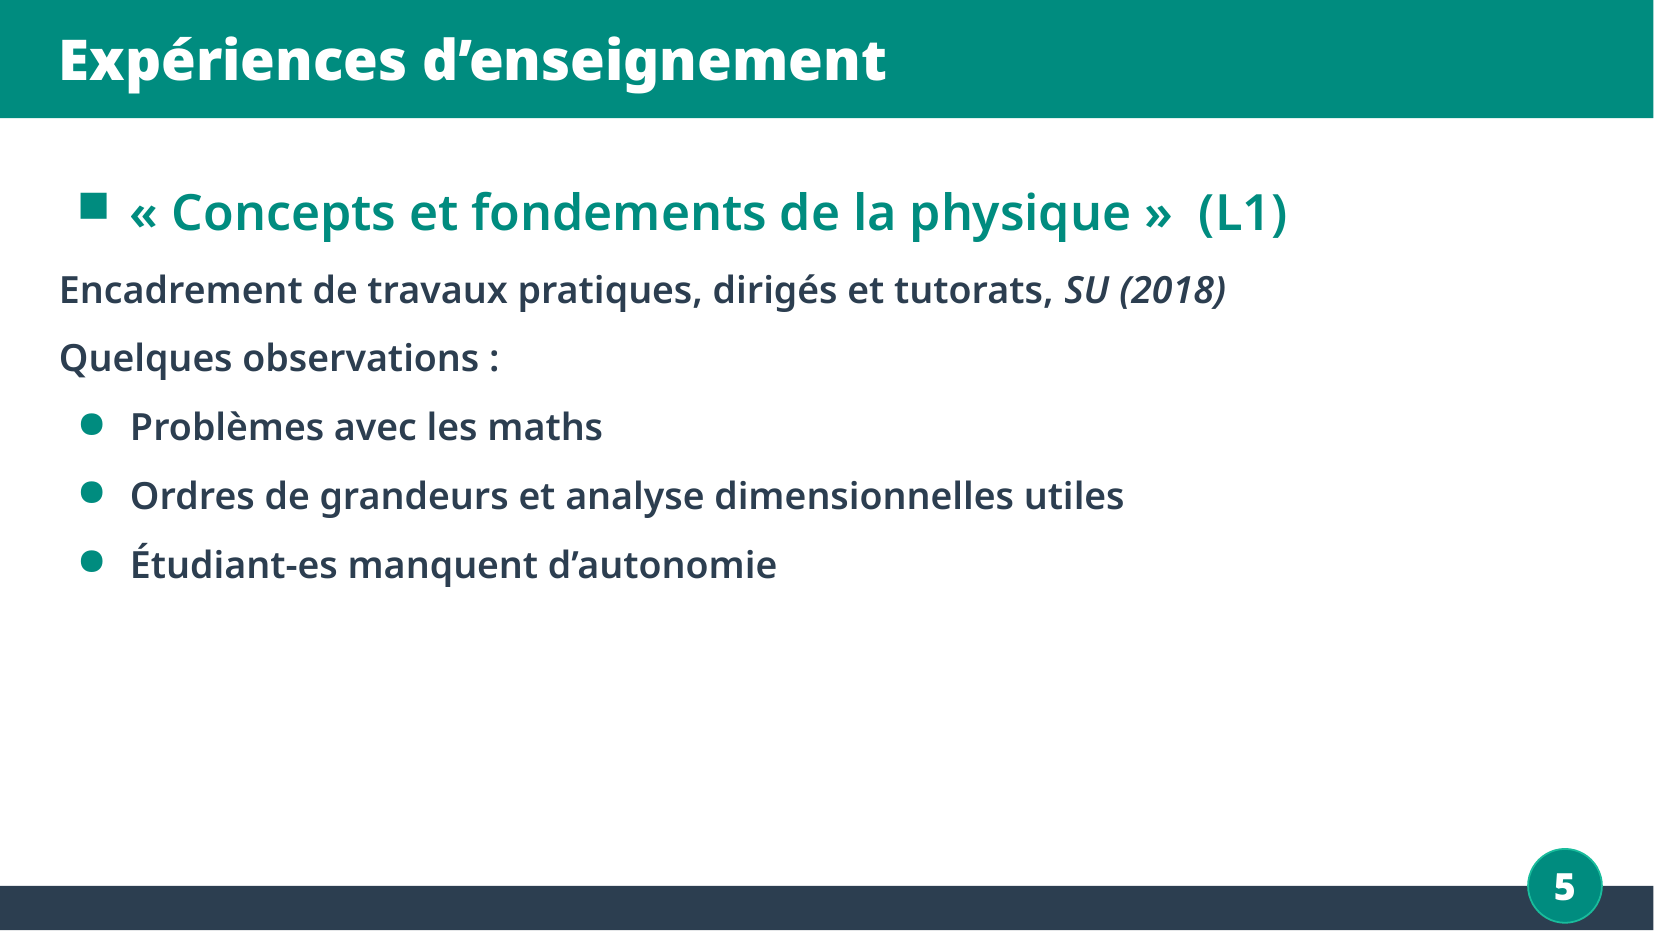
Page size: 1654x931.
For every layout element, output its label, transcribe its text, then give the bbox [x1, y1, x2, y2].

title Expériences d’enseignement [59, 0, 1595, 118]
list « Concepts et fondements de la physique » (L1) Encadrement de travaux pratiques, dirigés et tutorats, SU (2018) Quelques observations : Problèmes avec les maths Ordres de grandeurs et analyse dimensionnelles utiles Étudiant-es manquent d’autonomie [59, 177, 1595, 650]
